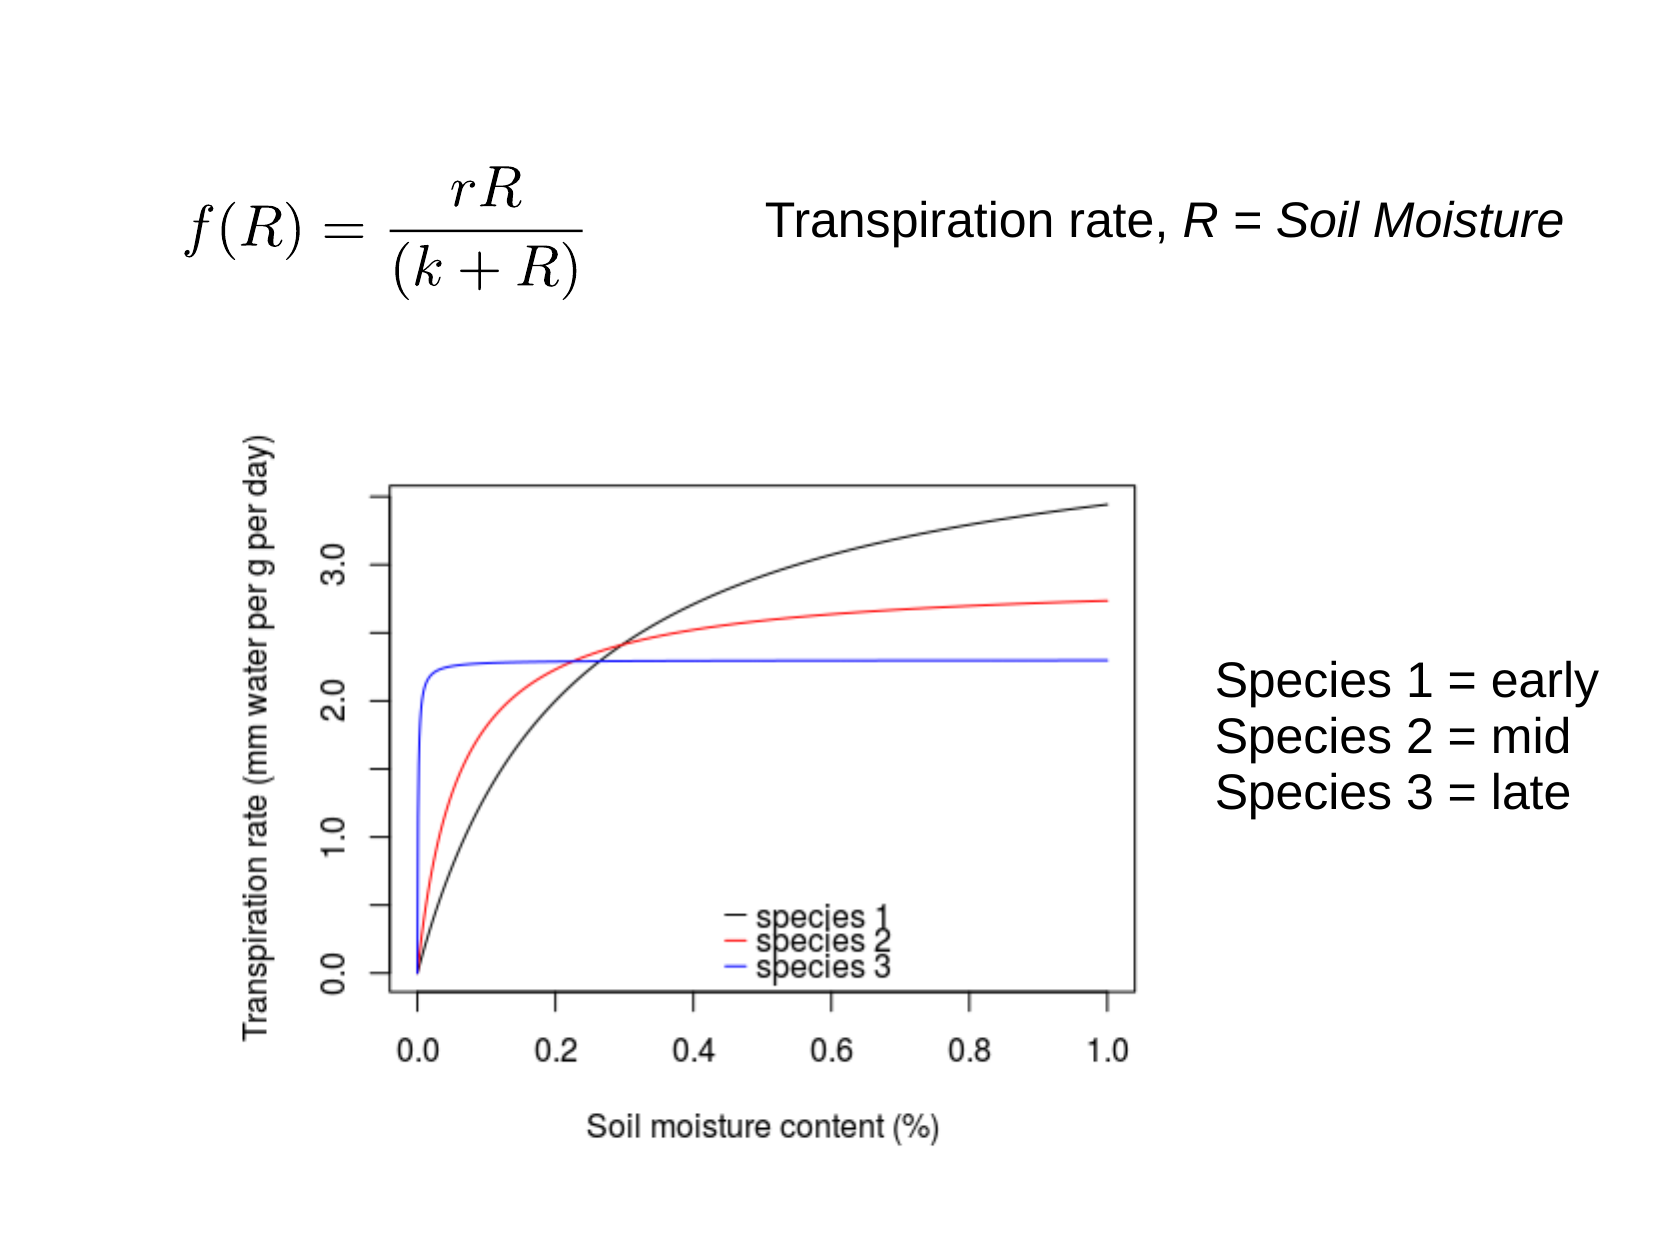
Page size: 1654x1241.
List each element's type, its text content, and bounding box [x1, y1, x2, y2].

text_box [181, 166, 583, 301]
text_box Transpiration rate, R = Soil Moisture [750, 184, 1621, 311]
picture [233, 329, 1216, 1188]
text_box Species 1 = early Species 2 = mid Species 3 = late [1200, 645, 1615, 828]
